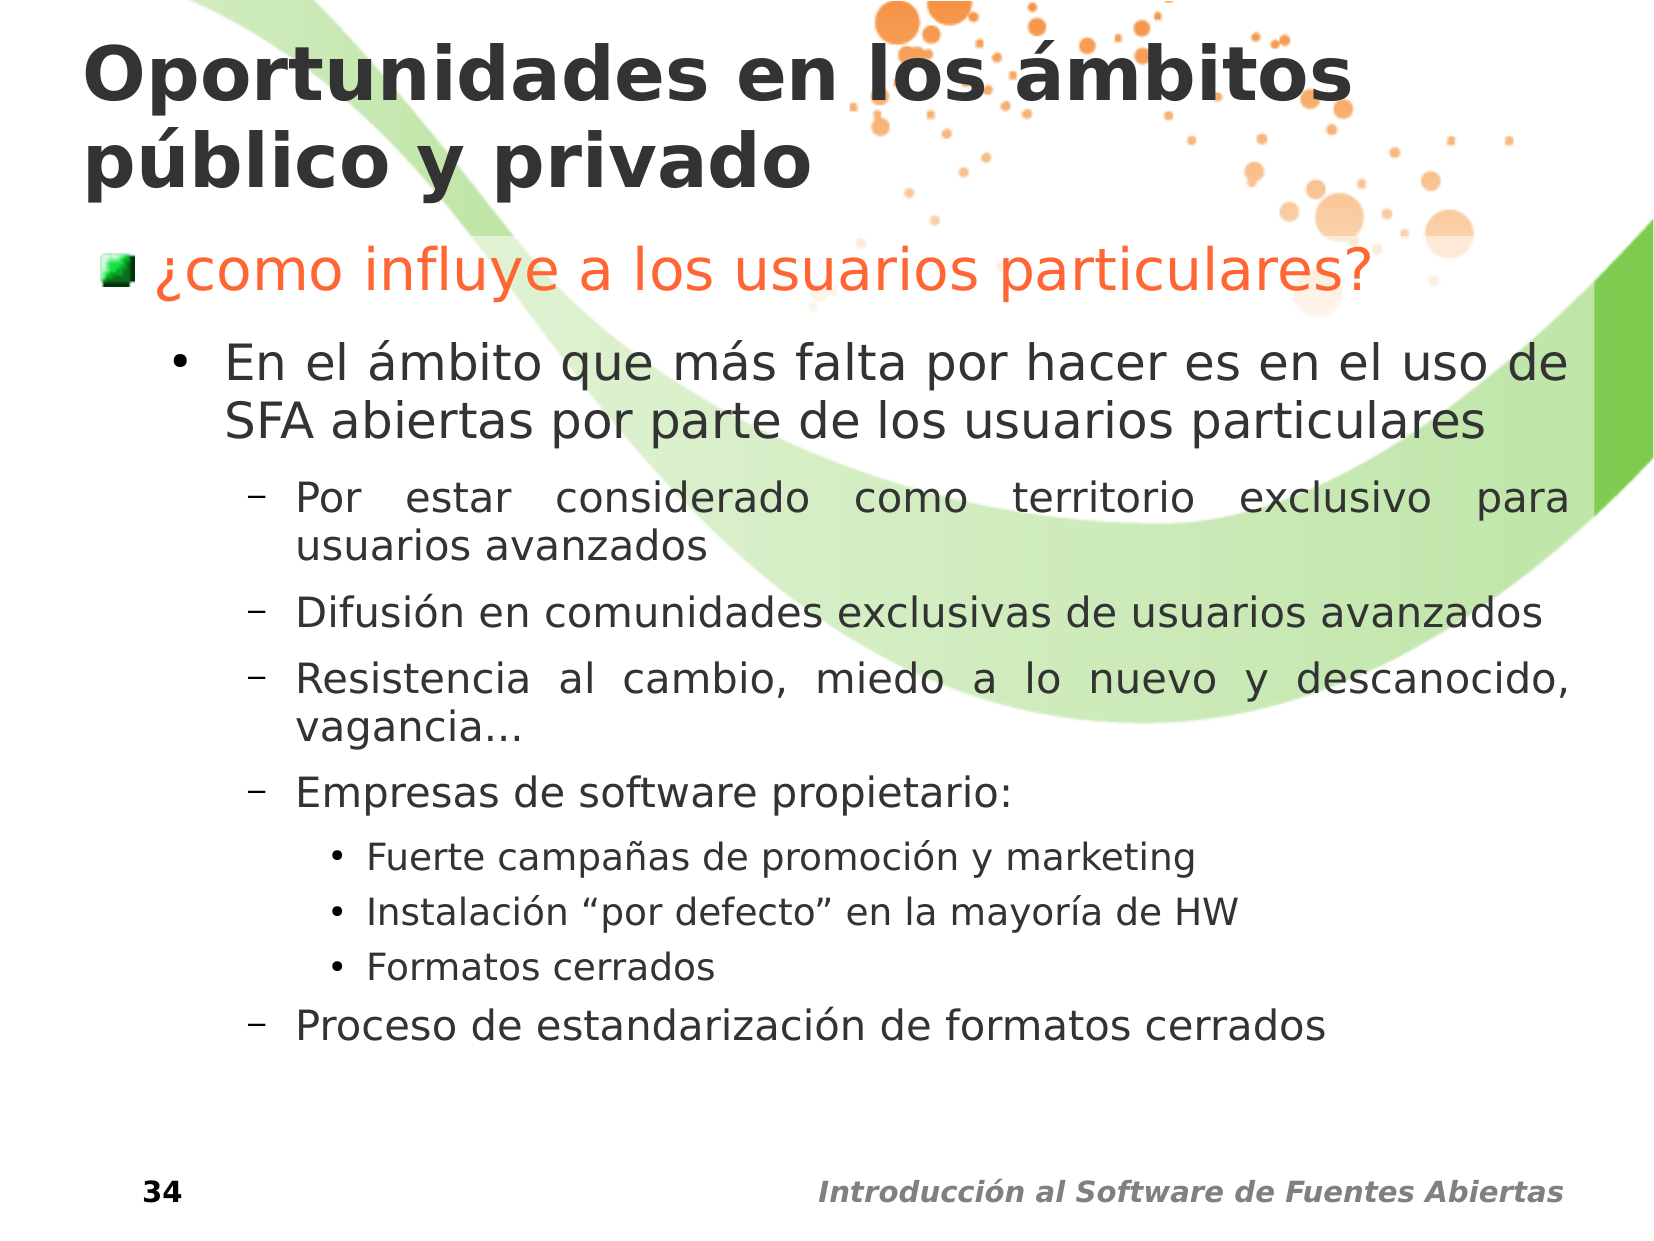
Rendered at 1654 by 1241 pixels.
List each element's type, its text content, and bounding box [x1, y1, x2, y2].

picture [185, 0, 1654, 754]
title Oportunidades en los ámbitos público y privado [82, 30, 1571, 206]
list ¿como influye a los usuarios particulares? En el ámbito que más falta por hacer es en el uso de SFA abiertas por parte de los usuarios particulares Por estar considerado como territorio exclusivo para usuarios avanzados Difusión en comunidades exclusivas de usuarios avanzados Resistencia al cambio, miedo a lo nuevo y descanocido, vagancia... Empresas de software propietario: Fuerte campañas de promoción y marketing Instalación “por defecto” en la mayoría de HW Formatos cerrados Proceso de estandarización de formatos cerrados [82, 236, 1571, 1137]
